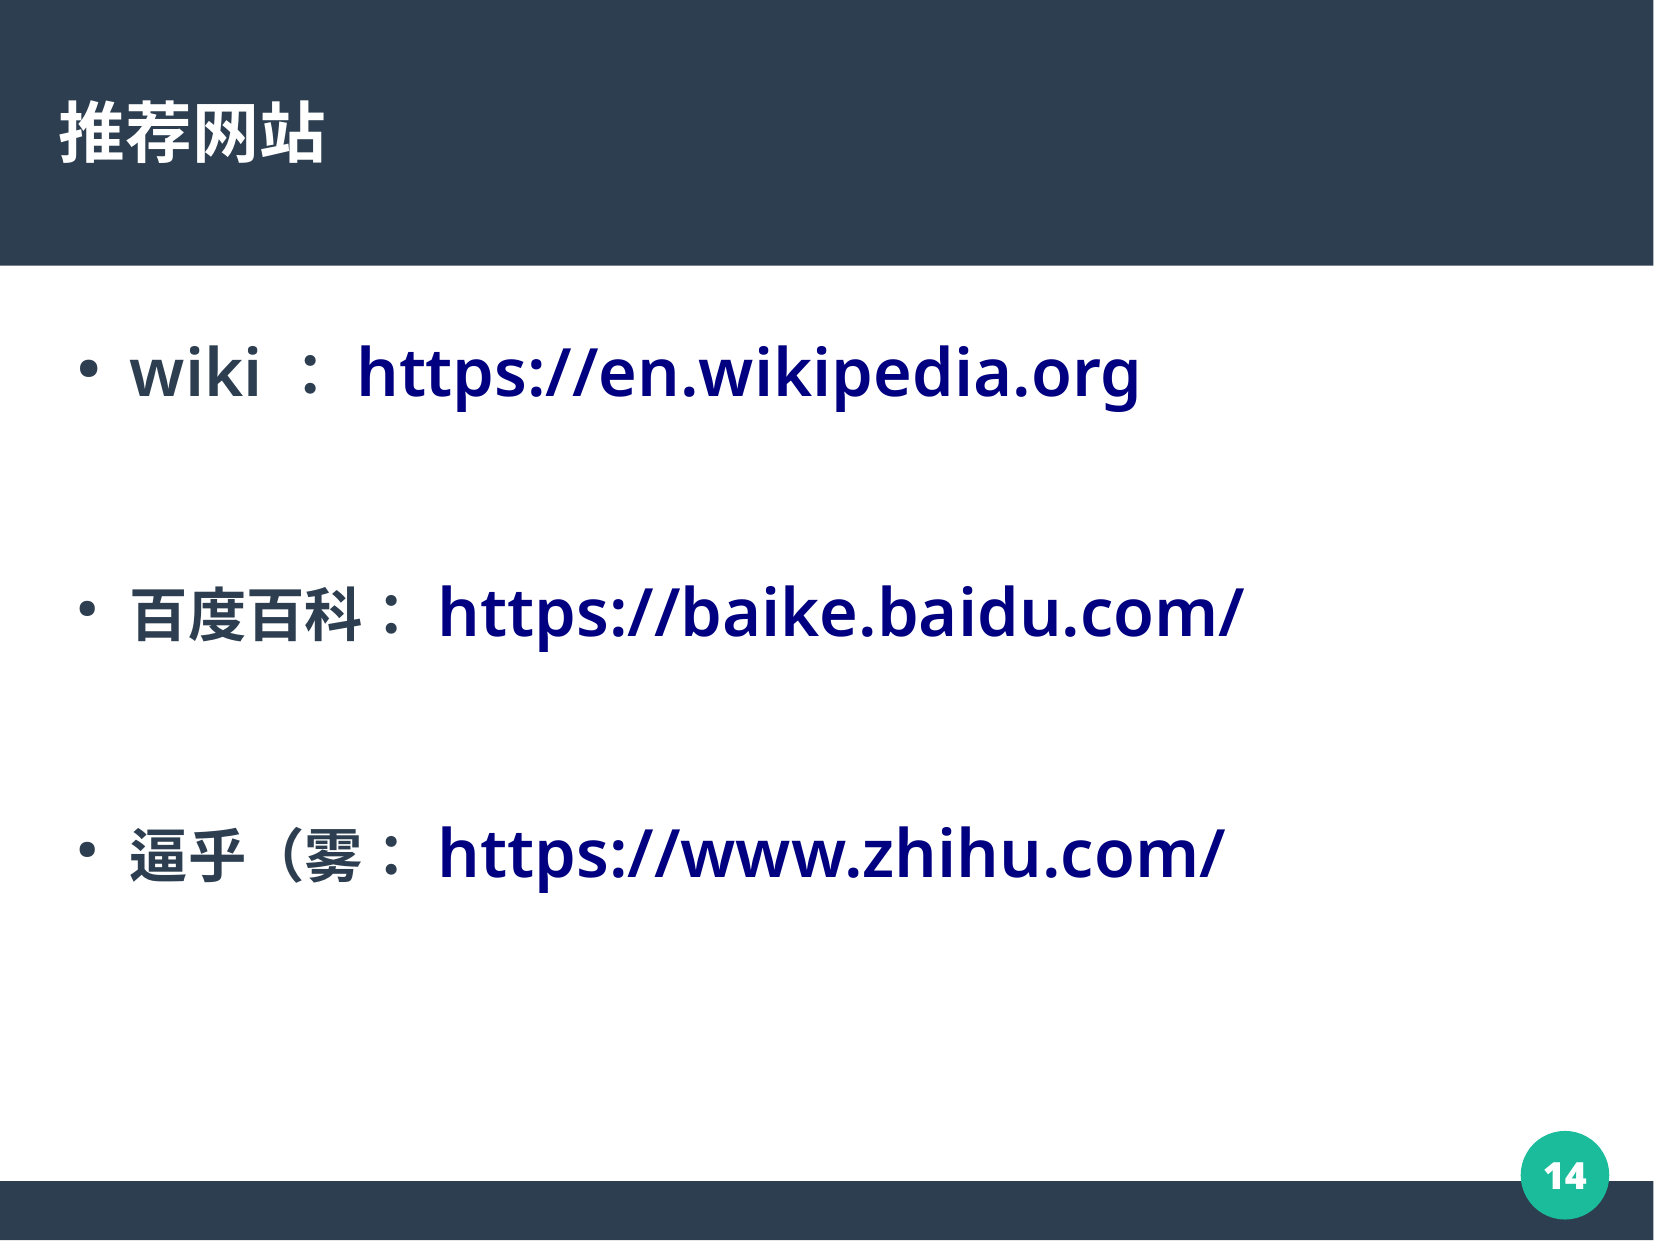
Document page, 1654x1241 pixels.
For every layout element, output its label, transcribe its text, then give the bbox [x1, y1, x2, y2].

list wiki：https://en.wikipedia.org 百度百科：https://baike.baidu.com/ 逼乎（雾：https://www.zhihu.com/ [59, 324, 1595, 1152]
title 推荐网站 [59, 49, 1595, 207]
